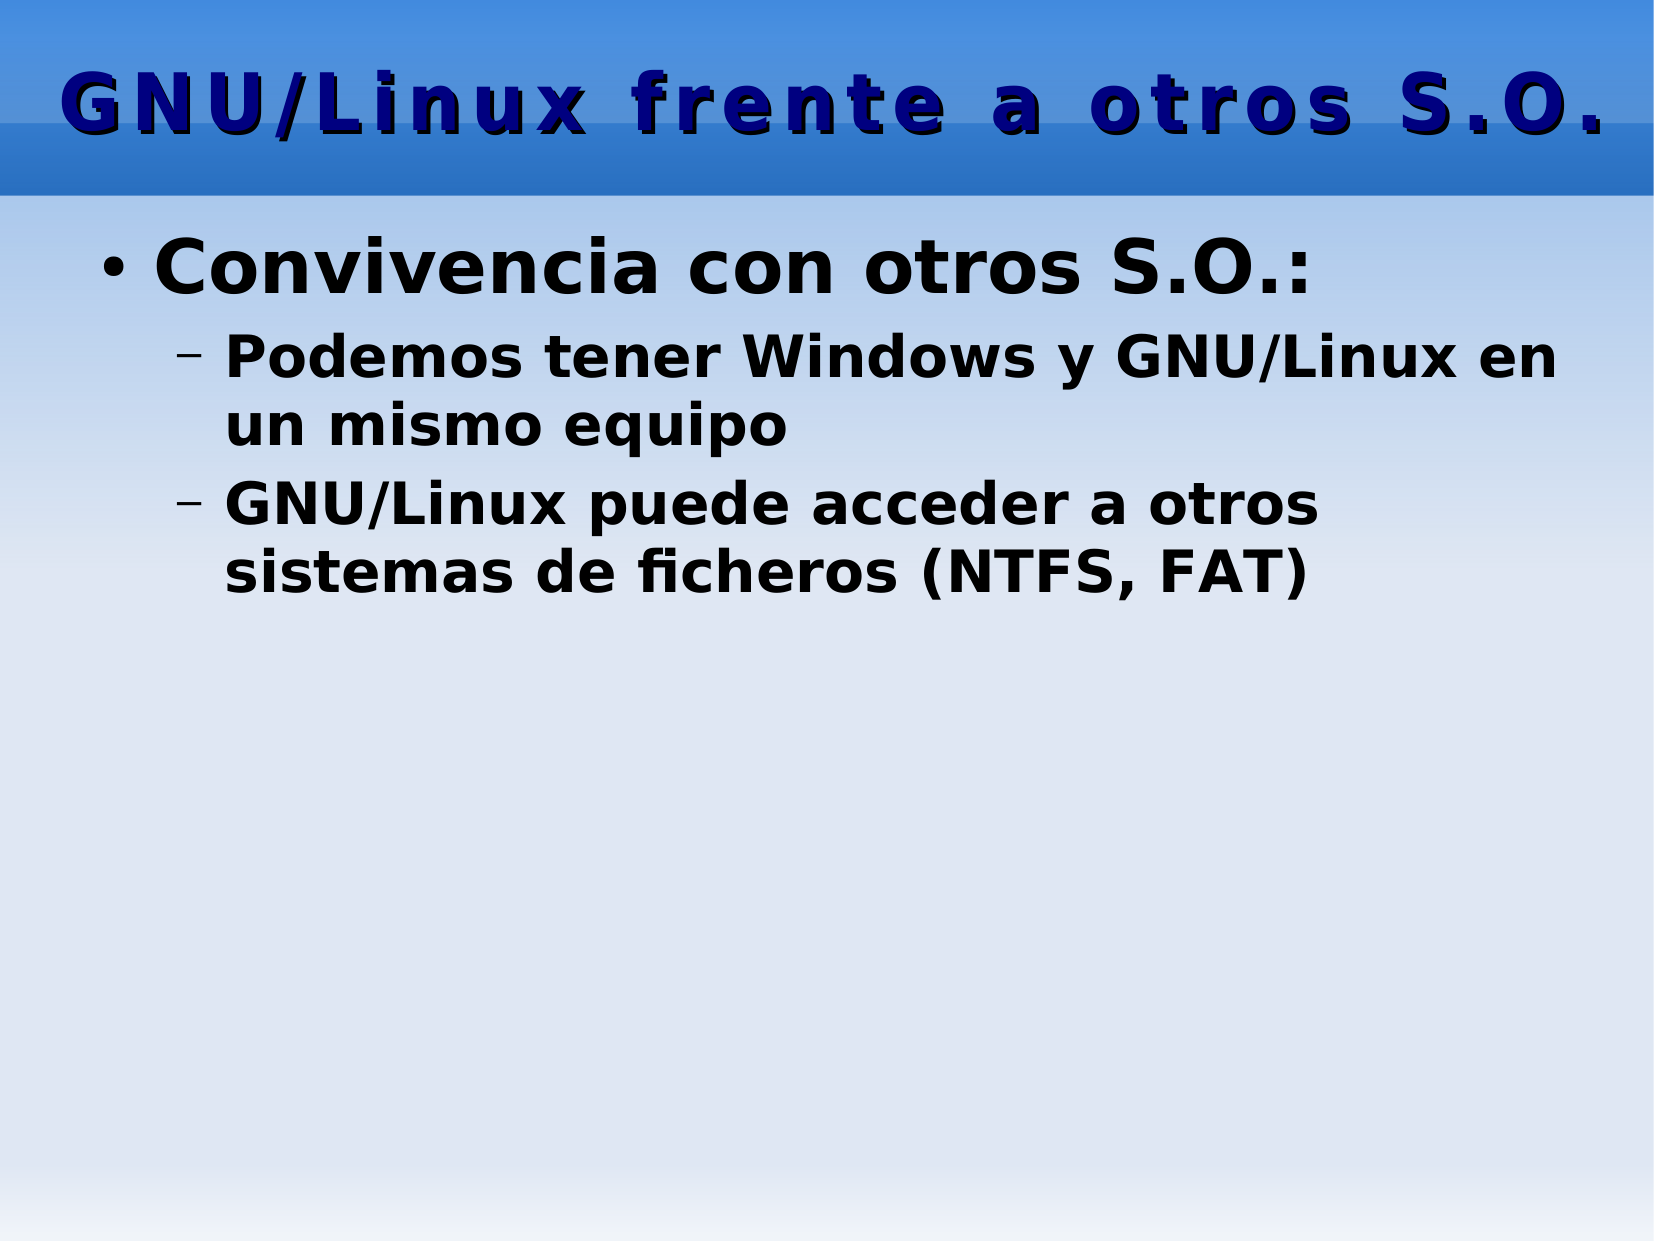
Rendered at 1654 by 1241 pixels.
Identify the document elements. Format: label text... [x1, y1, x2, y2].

title GNU/Linux frente a otros S.O. [59, 29, 1654, 178]
list Convivencia con otros S.O.: Podemos tener Windows y GNU/Linux en un mismo equipo GNU/Linux puede acceder a otros sistemas de ficheros (NTFS, FAT) [82, 224, 1625, 1097]
picture [0, 0, 1654, 1241]
